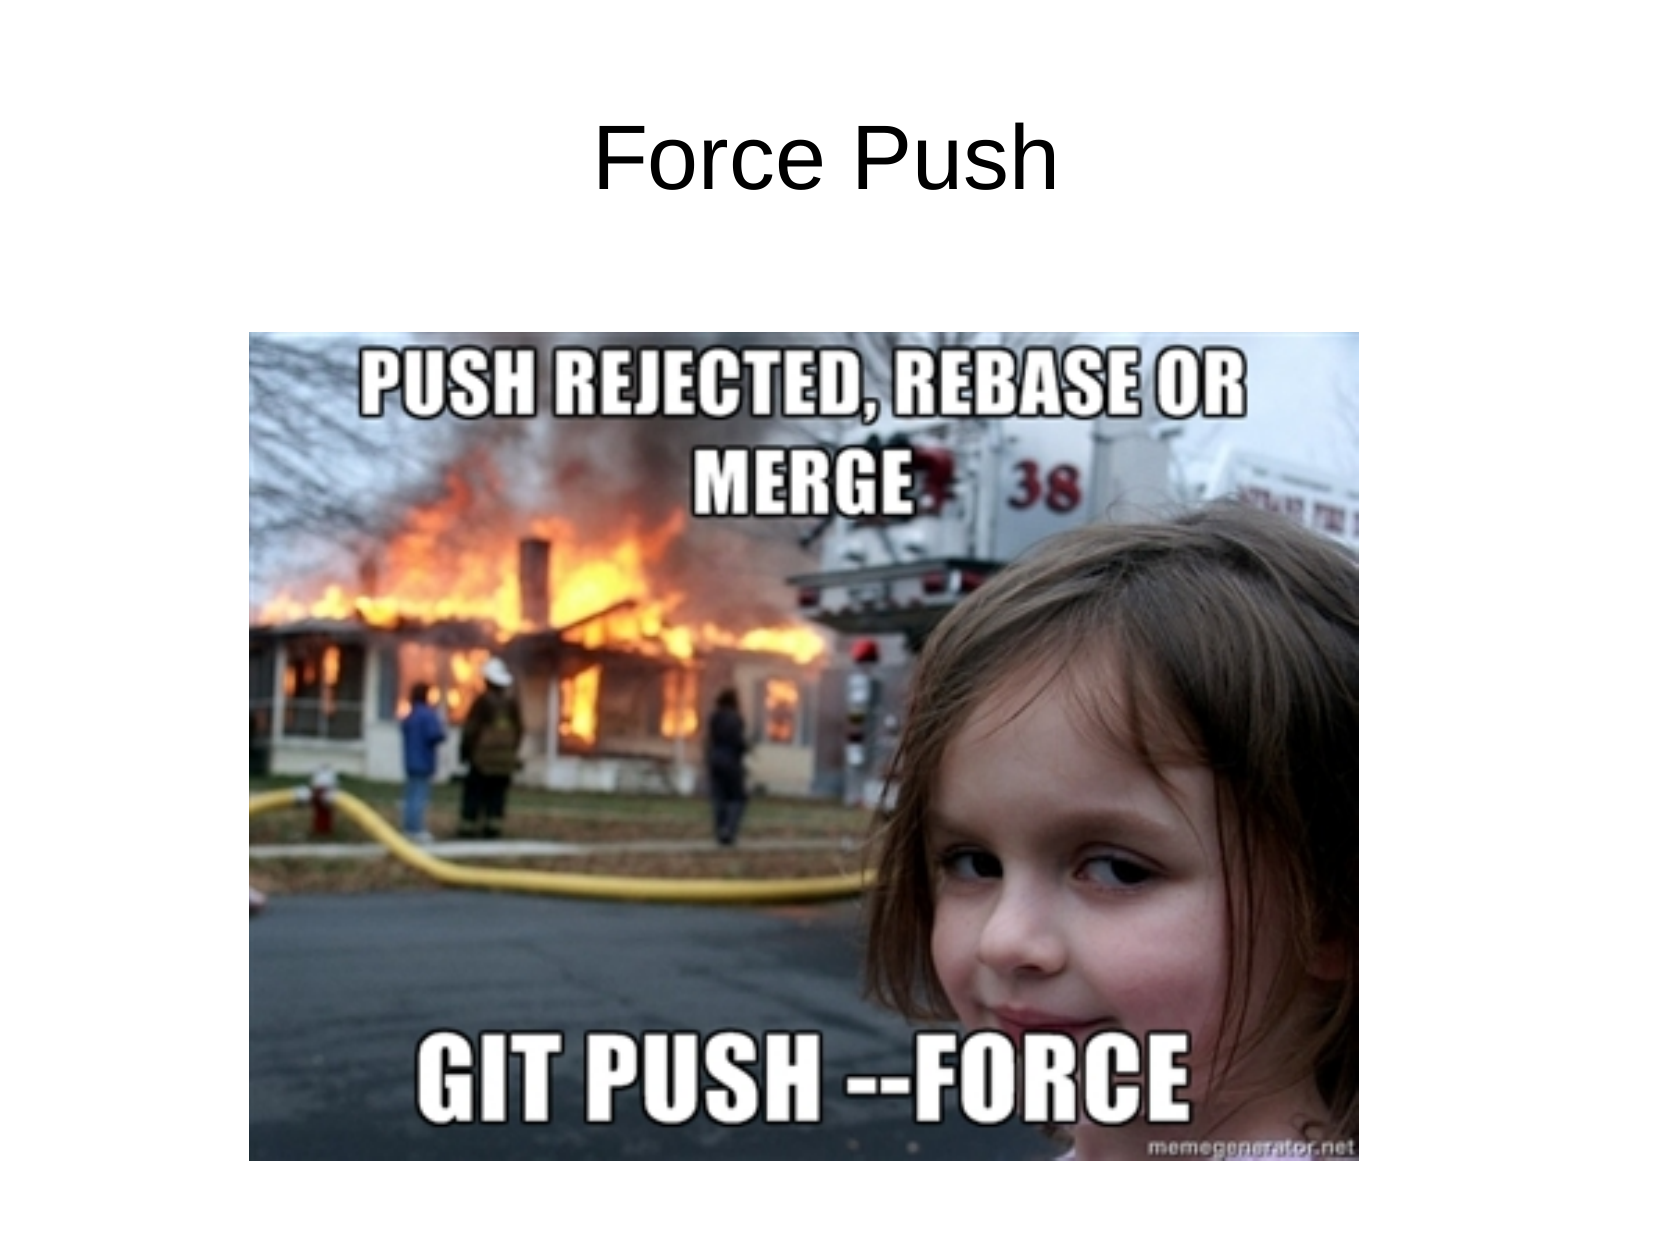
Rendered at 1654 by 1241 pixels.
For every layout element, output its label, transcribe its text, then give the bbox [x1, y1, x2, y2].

picture [249, 332, 1359, 1161]
title Force Push [82, 49, 1571, 257]
